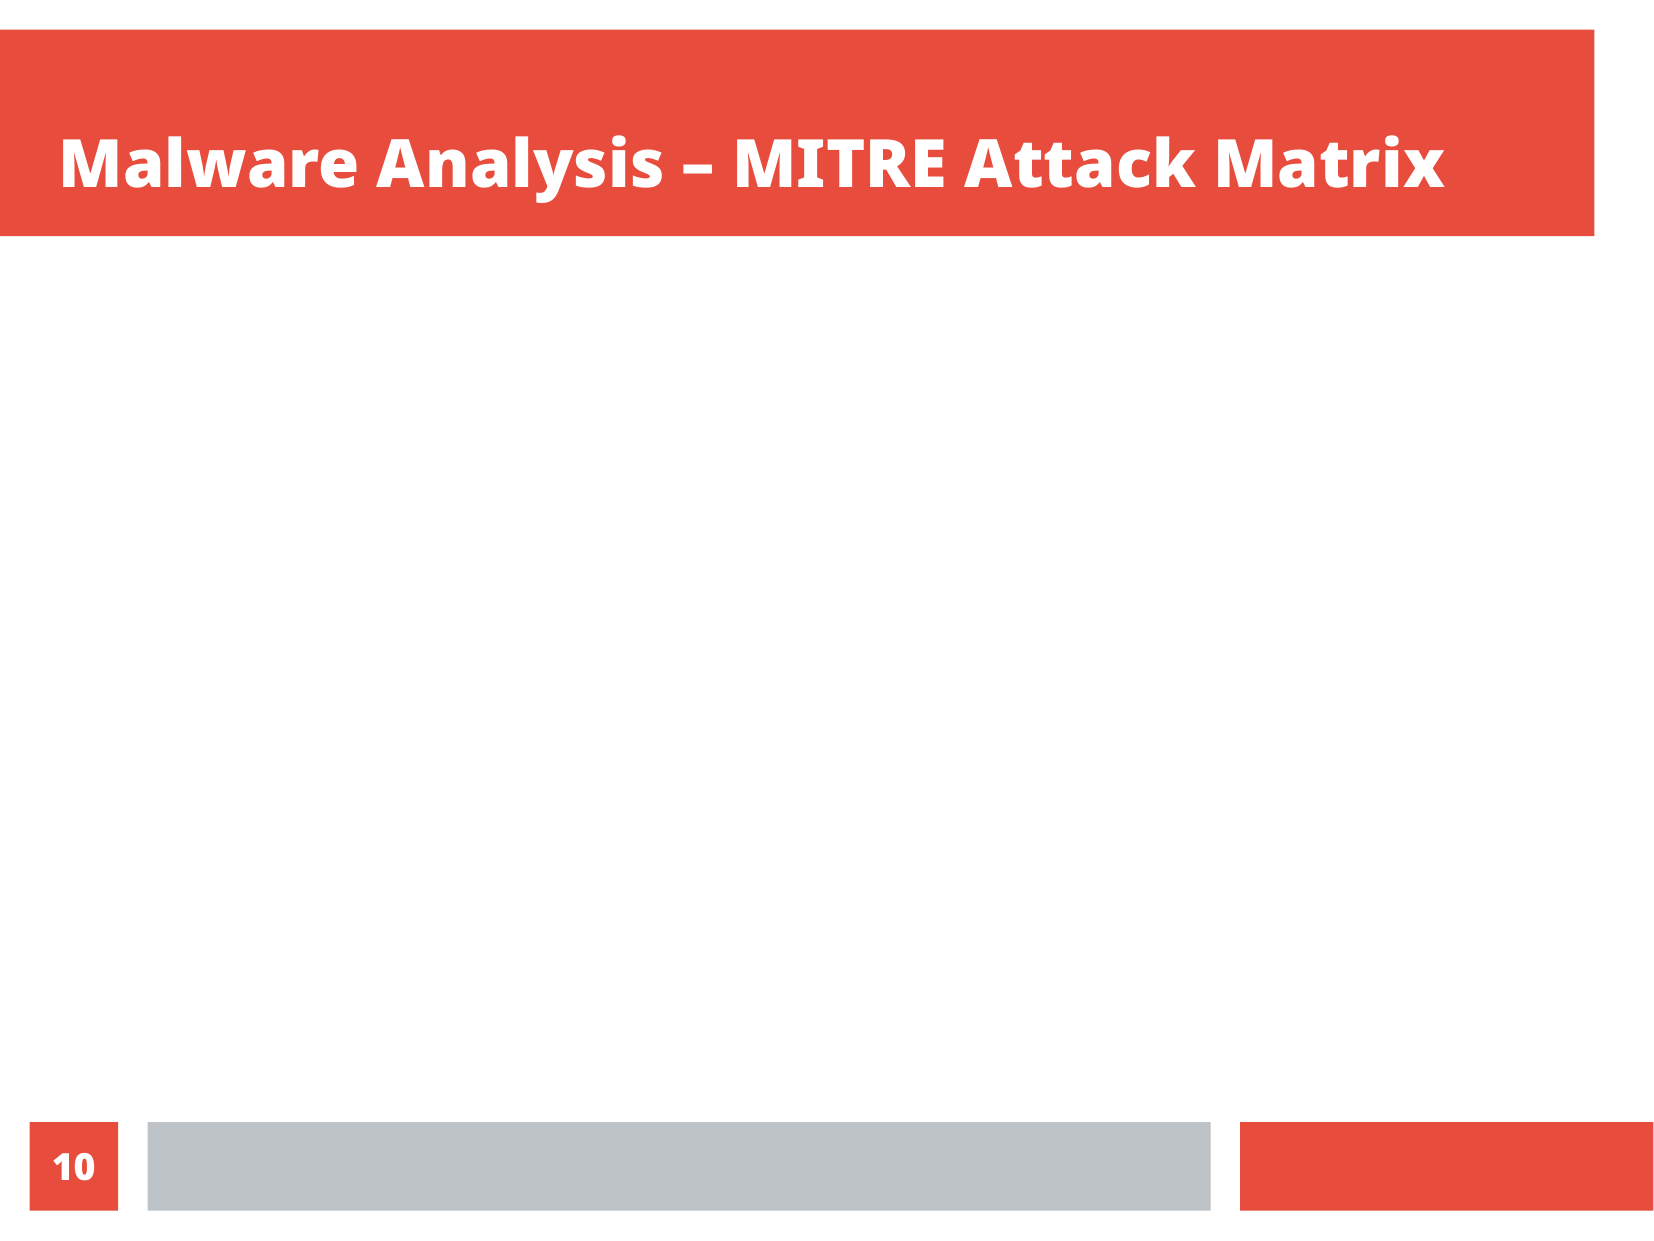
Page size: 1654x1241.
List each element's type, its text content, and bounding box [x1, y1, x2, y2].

title Malware Analysis – MITRE Attack Matrix [59, 59, 1595, 207]
